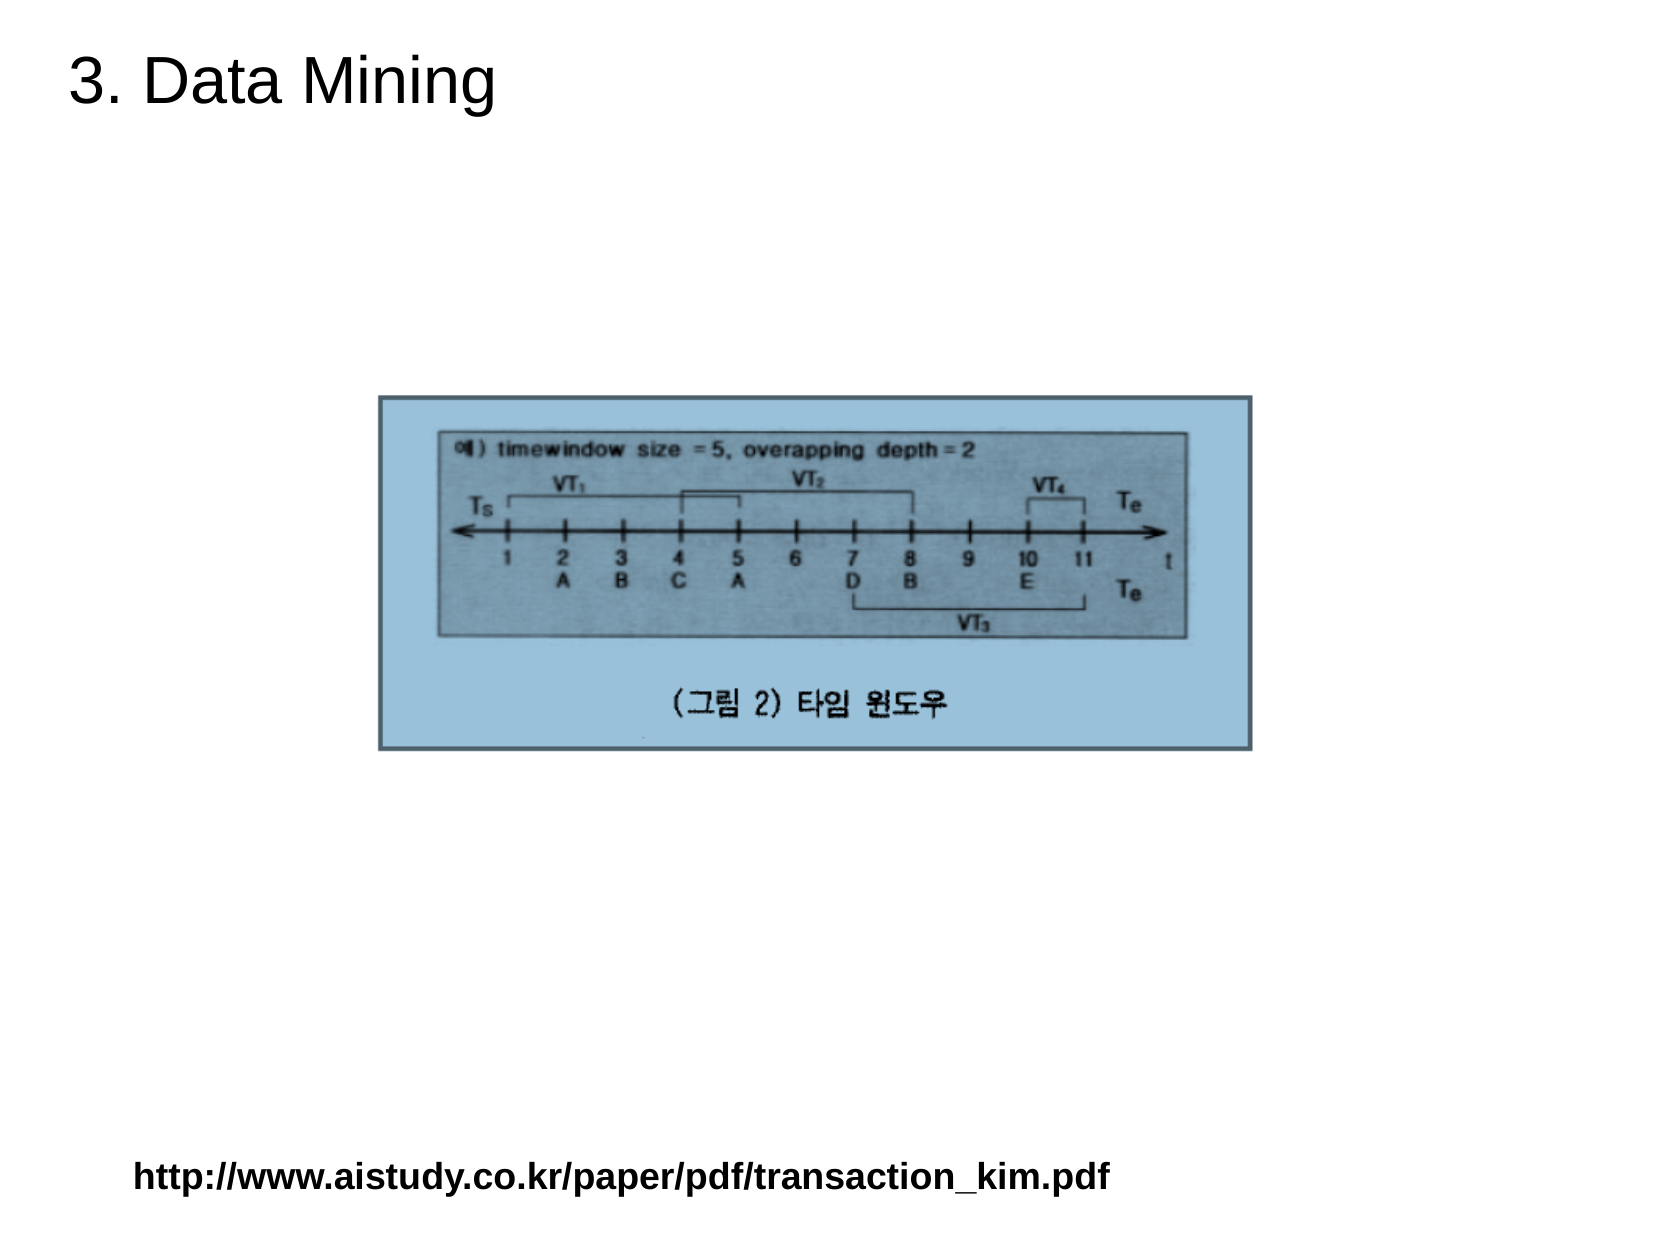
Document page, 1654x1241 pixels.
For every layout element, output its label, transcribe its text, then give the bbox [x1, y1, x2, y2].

picture [369, 383, 1270, 767]
text_box 3. Data Mining [68, 43, 975, 119]
text_box http://www.aistudy.co.kr/paper/pdf/transaction_kim.pdf [118, 1148, 1129, 1207]
